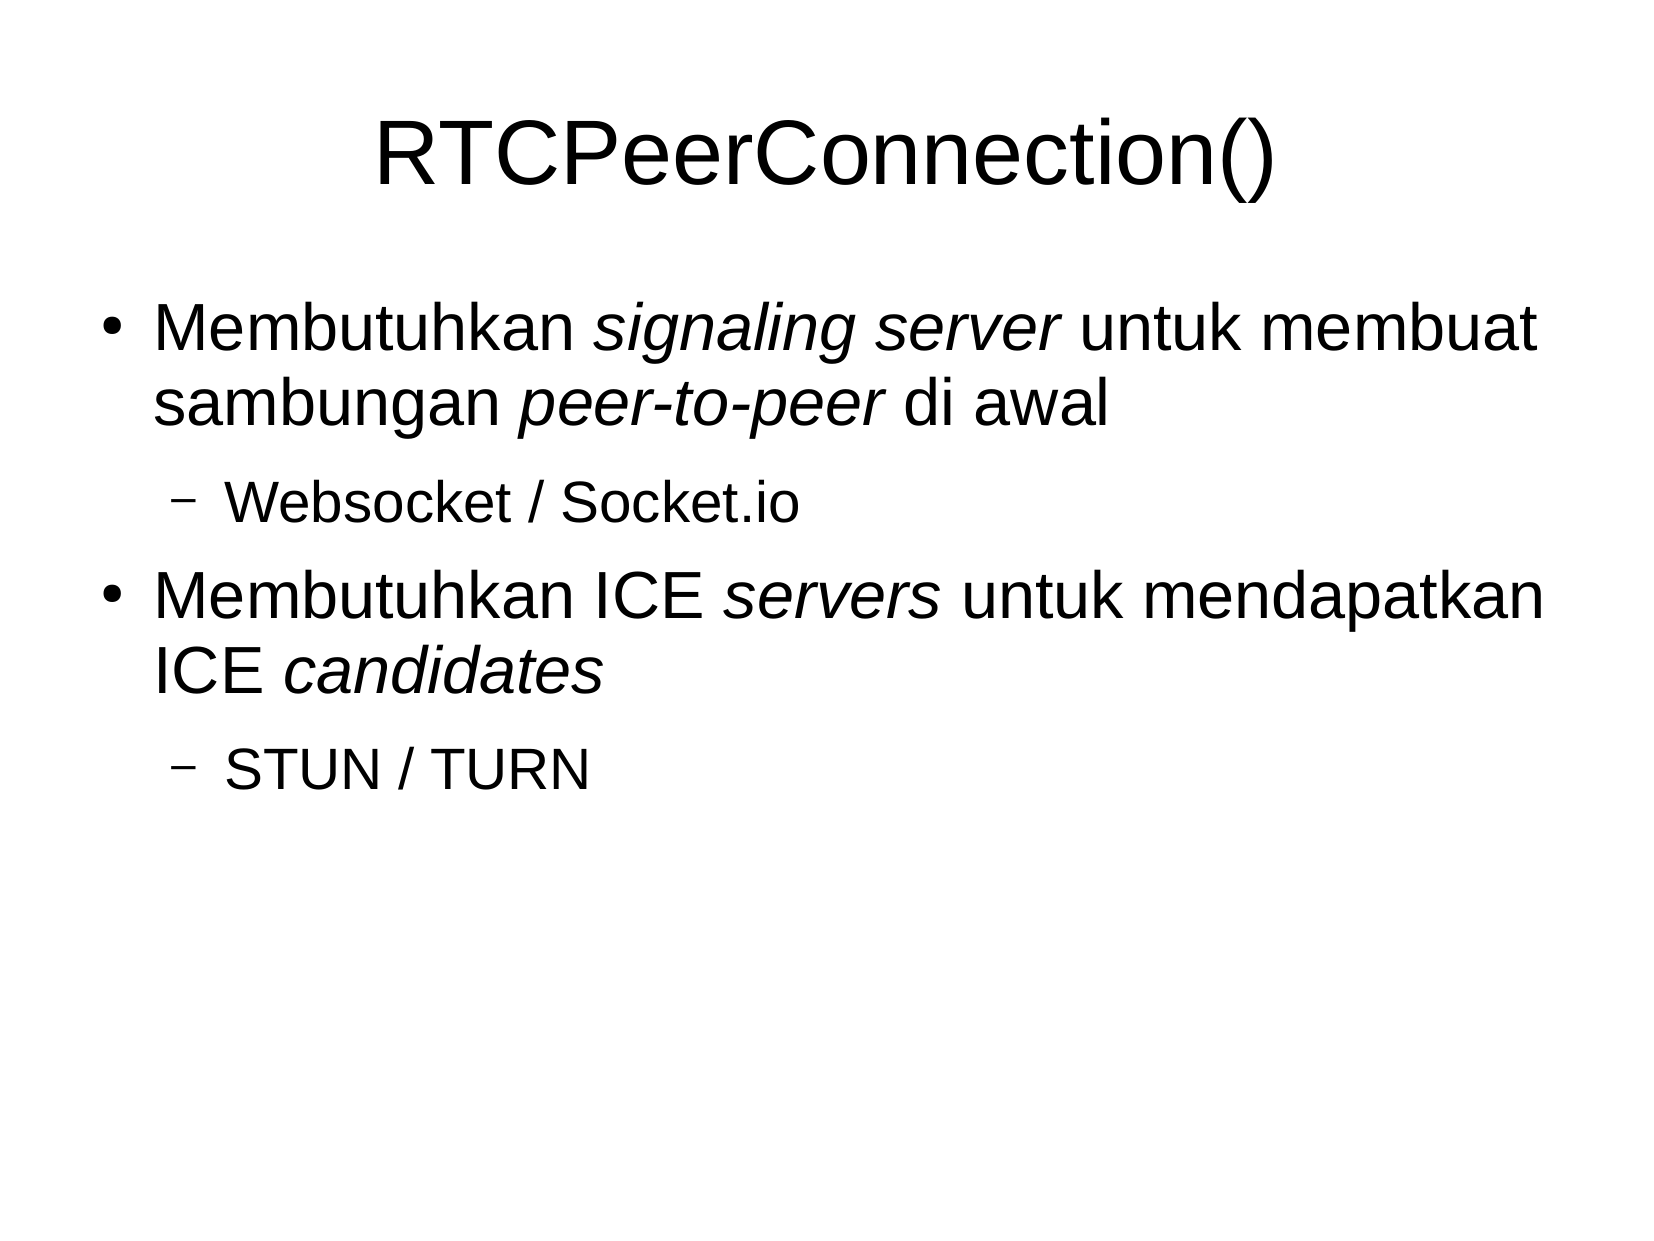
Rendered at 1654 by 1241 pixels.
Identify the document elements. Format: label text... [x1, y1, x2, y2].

list Membutuhkan signaling server untuk membuat sambungan peer-to-peer di awal Websocket / Socket.io Membutuhkan ICE servers untuk mendapatkan ICE candidates STUN / TURN [82, 290, 1571, 1010]
title RTCPeerConnection() [82, 49, 1571, 257]
